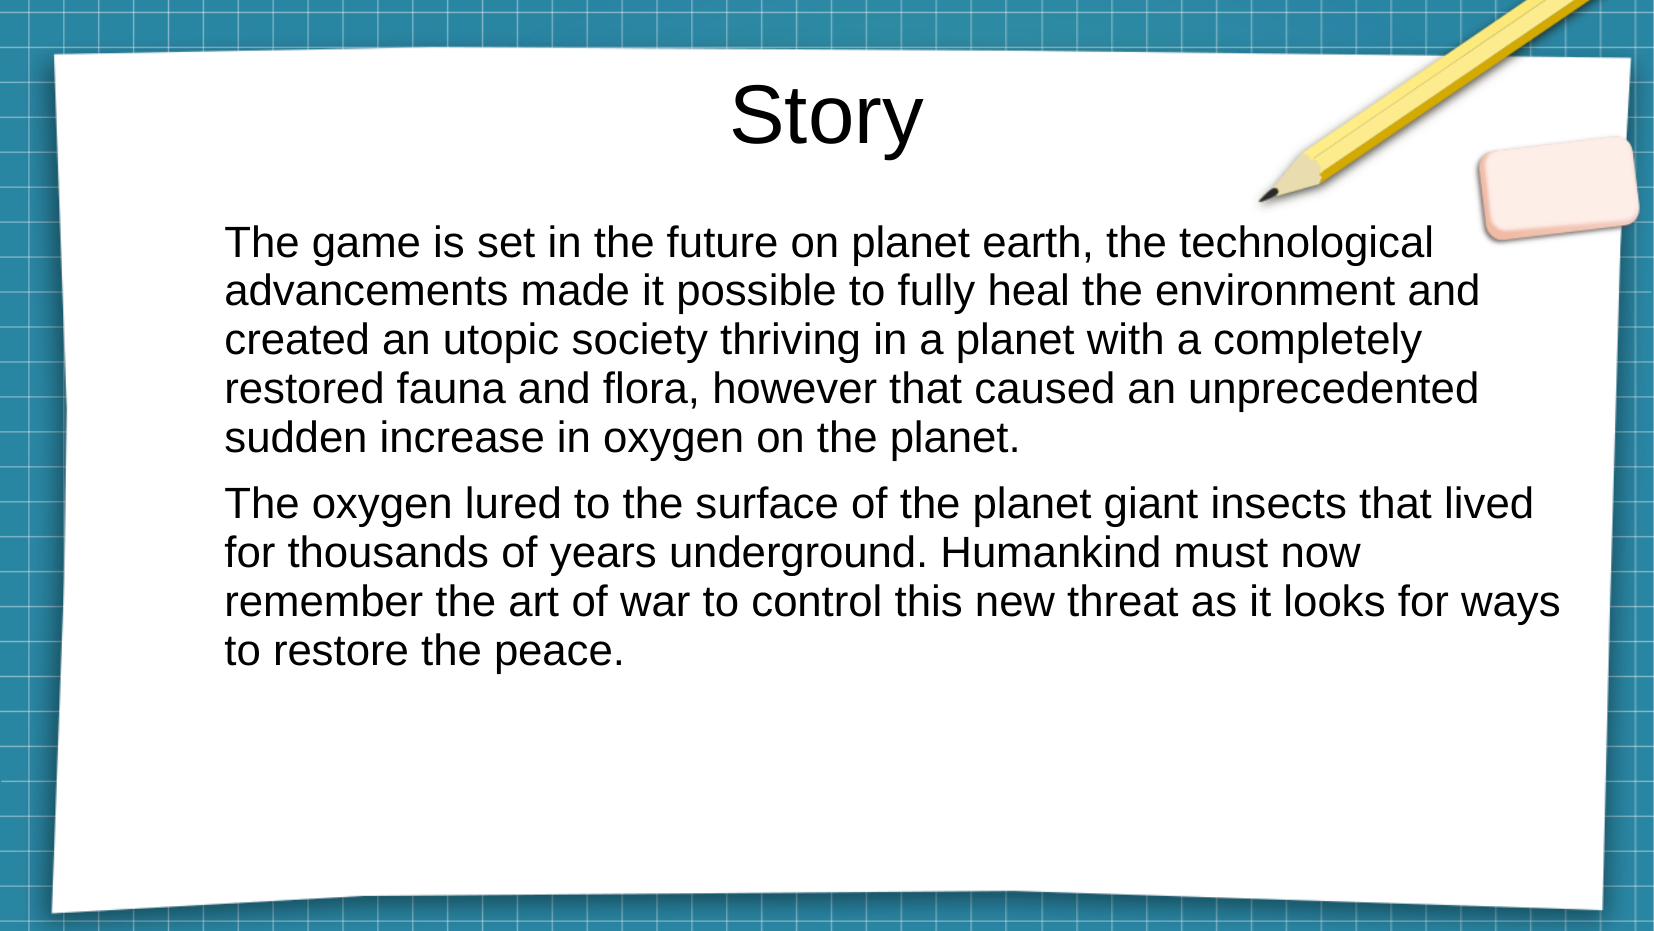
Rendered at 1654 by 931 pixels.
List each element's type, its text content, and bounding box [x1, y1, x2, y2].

picture [0, 0, 1654, 931]
list The game is set in the future on planet earth, the technological advancements made it possible to fully heal the environment and created an utopic society thriving in a planet with a completely restored fauna and flora, however that caused an unprecedented sudden increase in oxygen on the planet. The oxygen lured to the surface of the planet giant insects that lived for thousands of years underground. Humankind must now remember the art of war to control this new threat as it looks for ways to restore the peace. [82, 217, 1571, 758]
title Story [82, 37, 1571, 193]
